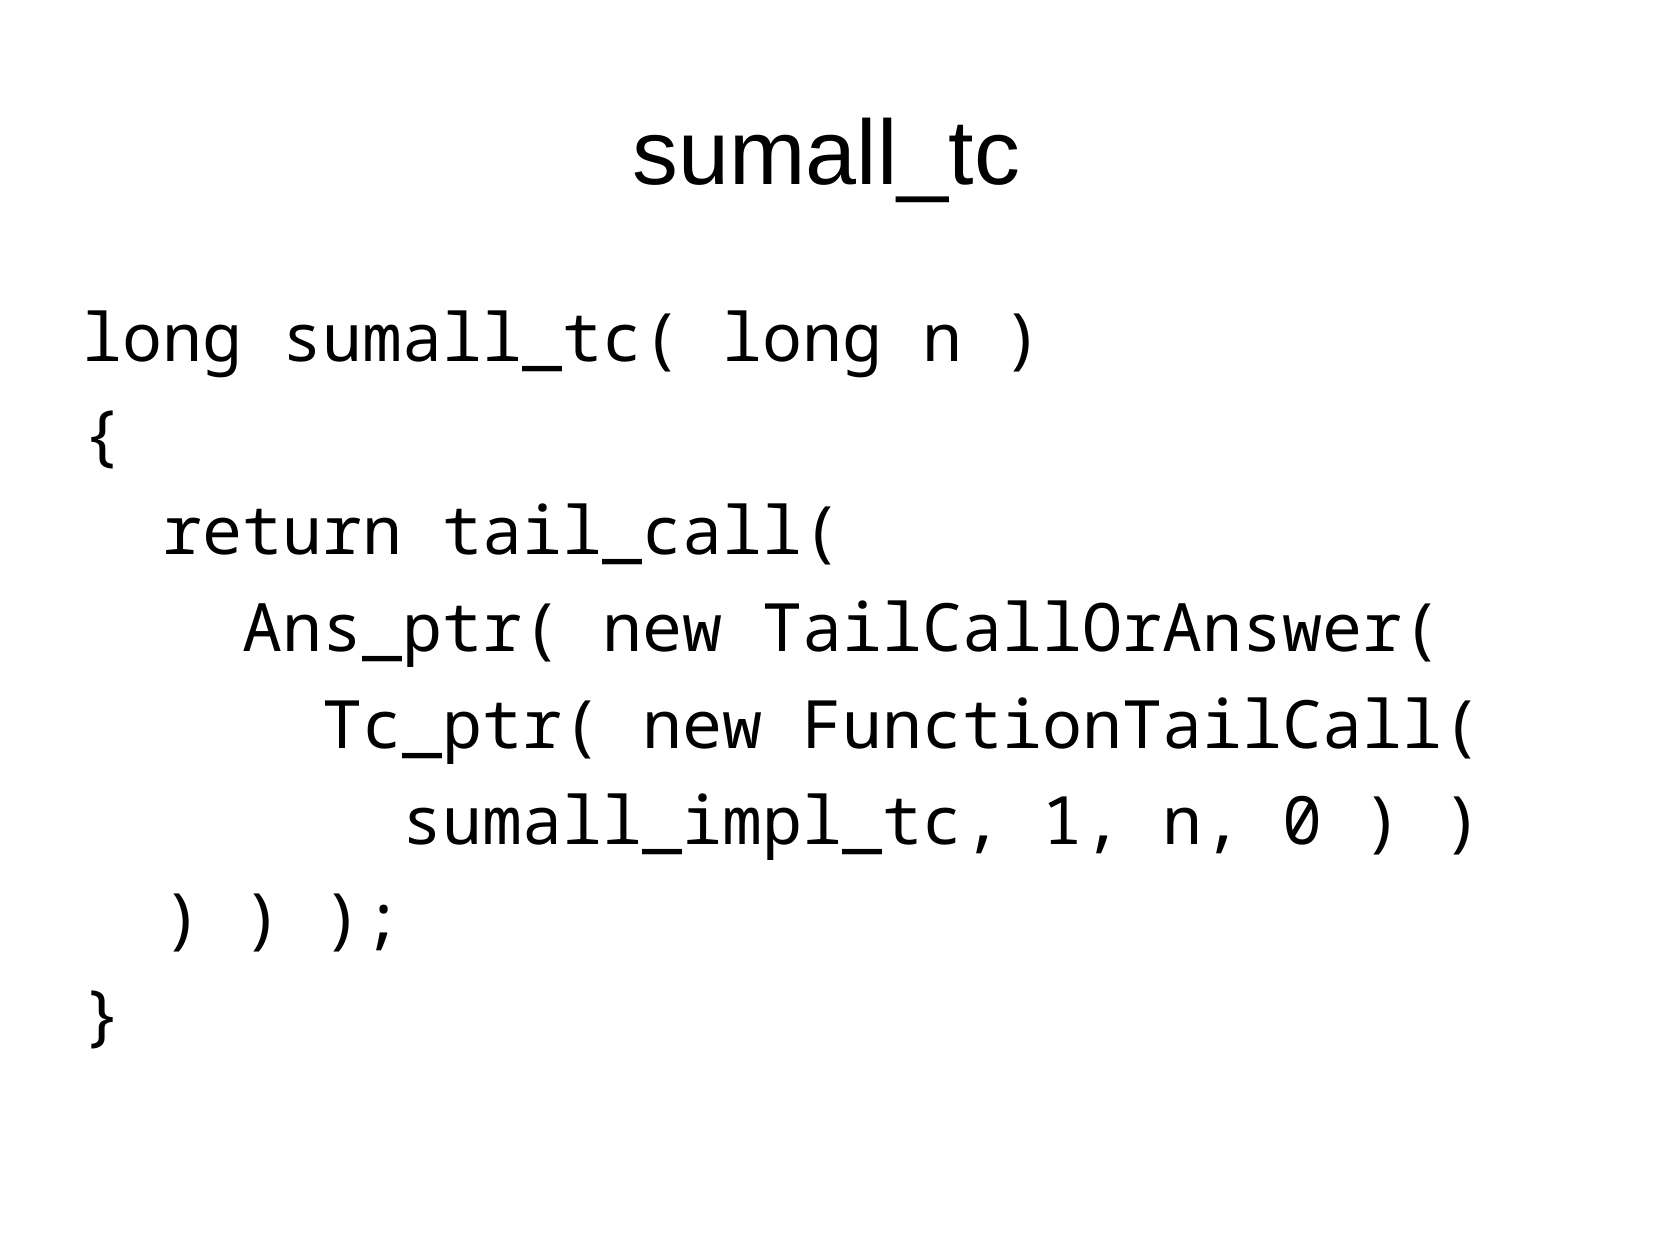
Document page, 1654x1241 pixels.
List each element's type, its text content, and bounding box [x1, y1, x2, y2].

title sumall_tc [82, 49, 1571, 257]
list long sumall_tc( long n ) { return tail_call( Ans_ptr( new TailCallOrAnswer( Tc_ptr( new FunctionTailCall( sumall_impl_tc, 1, n, 0 ) ) ) ) ); } [82, 290, 1654, 1109]
